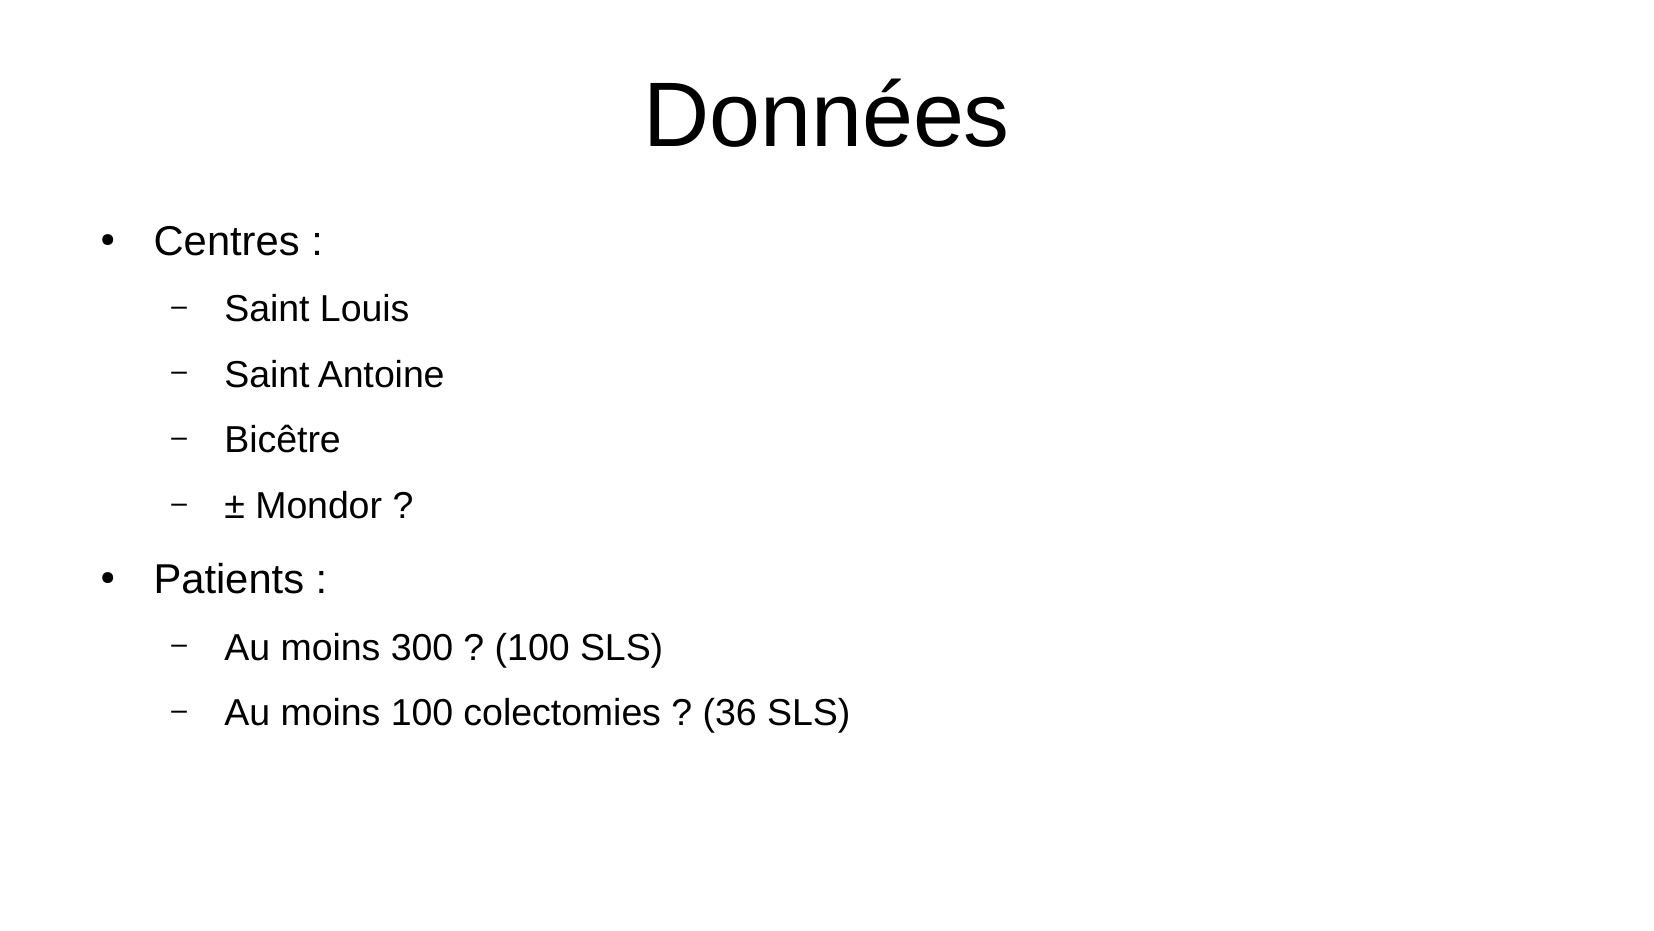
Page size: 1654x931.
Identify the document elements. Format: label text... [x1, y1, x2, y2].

list Centres : Saint Louis Saint Antoine Bicêtre ± Mondor ? Patients : Au moins 300 ? (100 SLS) Au moins 100 colectomies ? (36 SLS) [82, 217, 1571, 758]
title Données [82, 37, 1571, 193]
